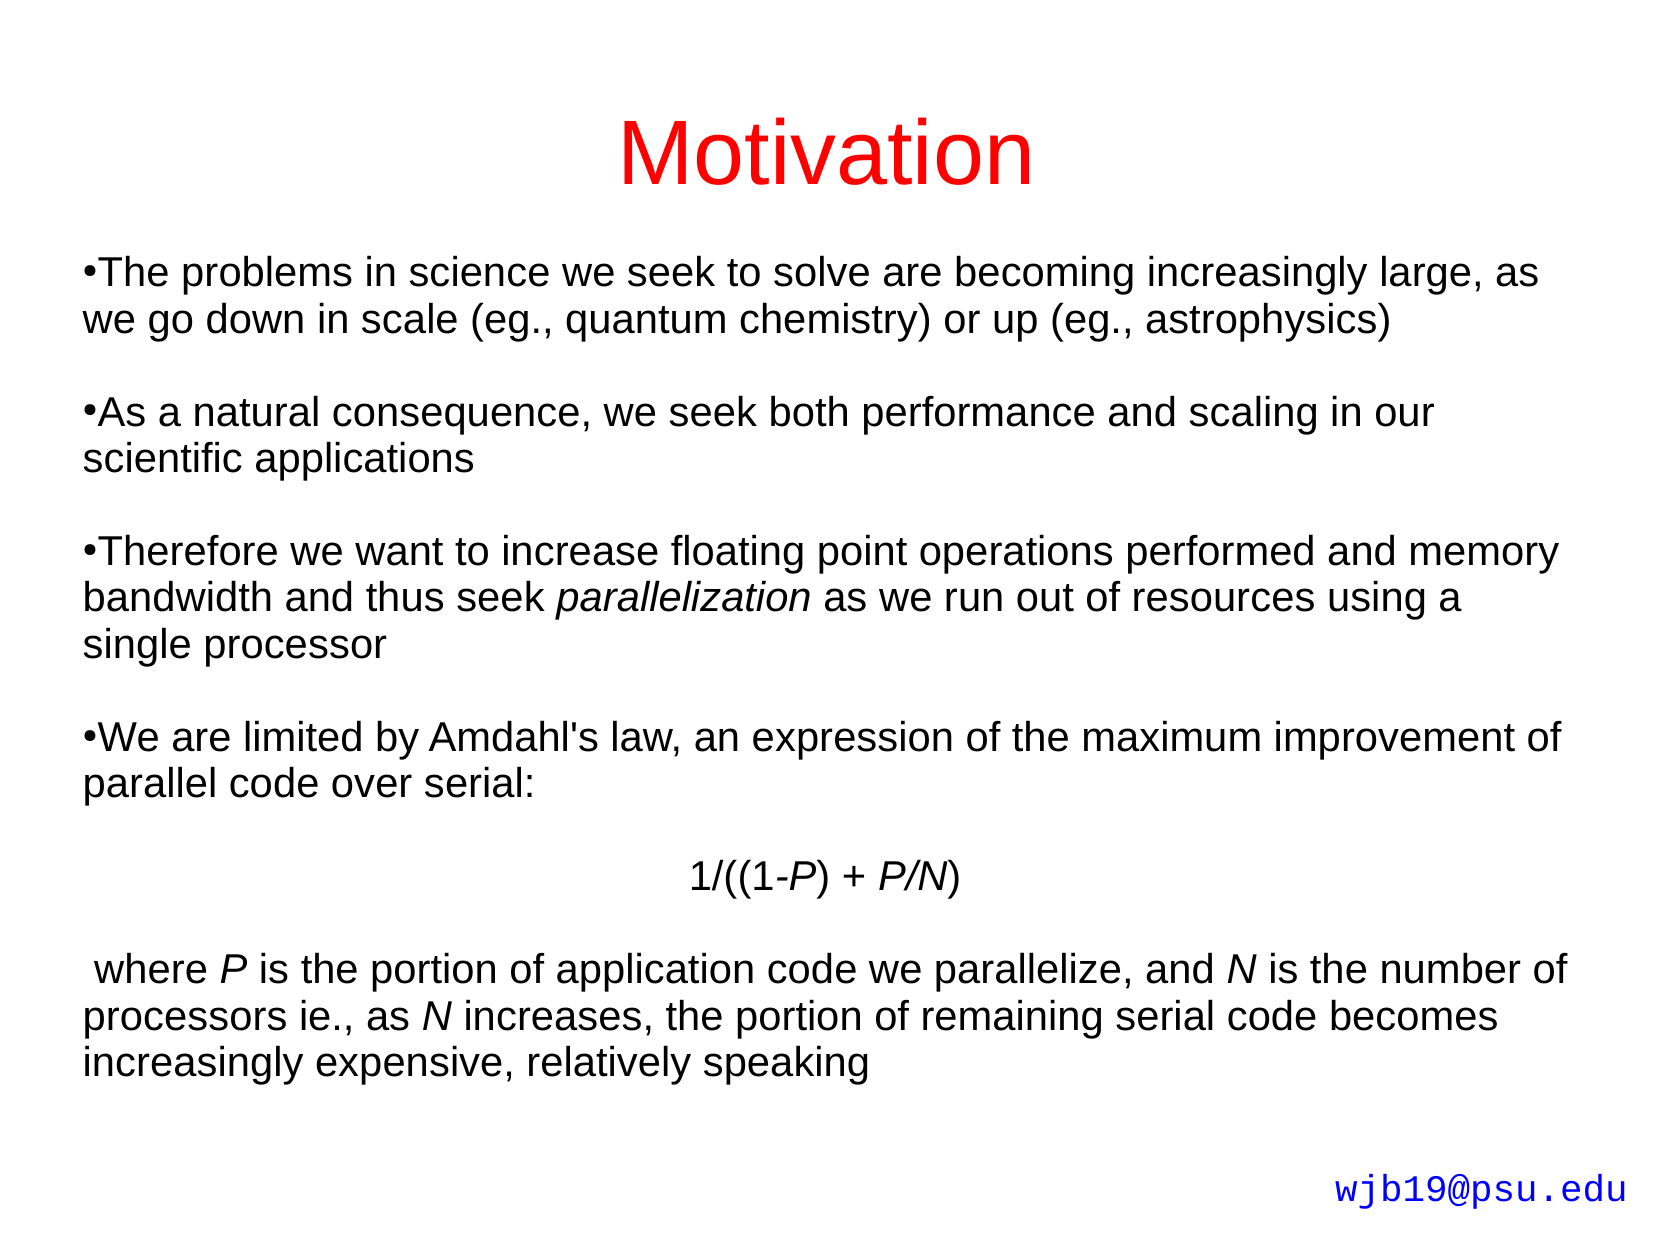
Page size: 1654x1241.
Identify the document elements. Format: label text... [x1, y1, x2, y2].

text_box wjb19@psu.edu [1320, 1162, 1643, 1220]
subtitle The problems in science we seek to solve are becoming increasingly large, as we go down in scale (eg., quantum chemistry) or up (eg., astrophysics) As a natural consequence, we seek both performance and scaling in our scientific applications Therefore we want to increase floating point operations performed and memory bandwidth and thus seek parallelization as we run out of resources using a single processor We are limited by Amdahl's law, an expression of the maximum improvement of parallel code over serial: 1/((1-P) + P/N) where P is the portion of application code we parallelize, and N is the number of processors ie., as N increases, the portion of remaining serial code becomes increasingly expensive, relatively speaking [82, 248, 1571, 1137]
title Motivation [82, 49, 1571, 248]
